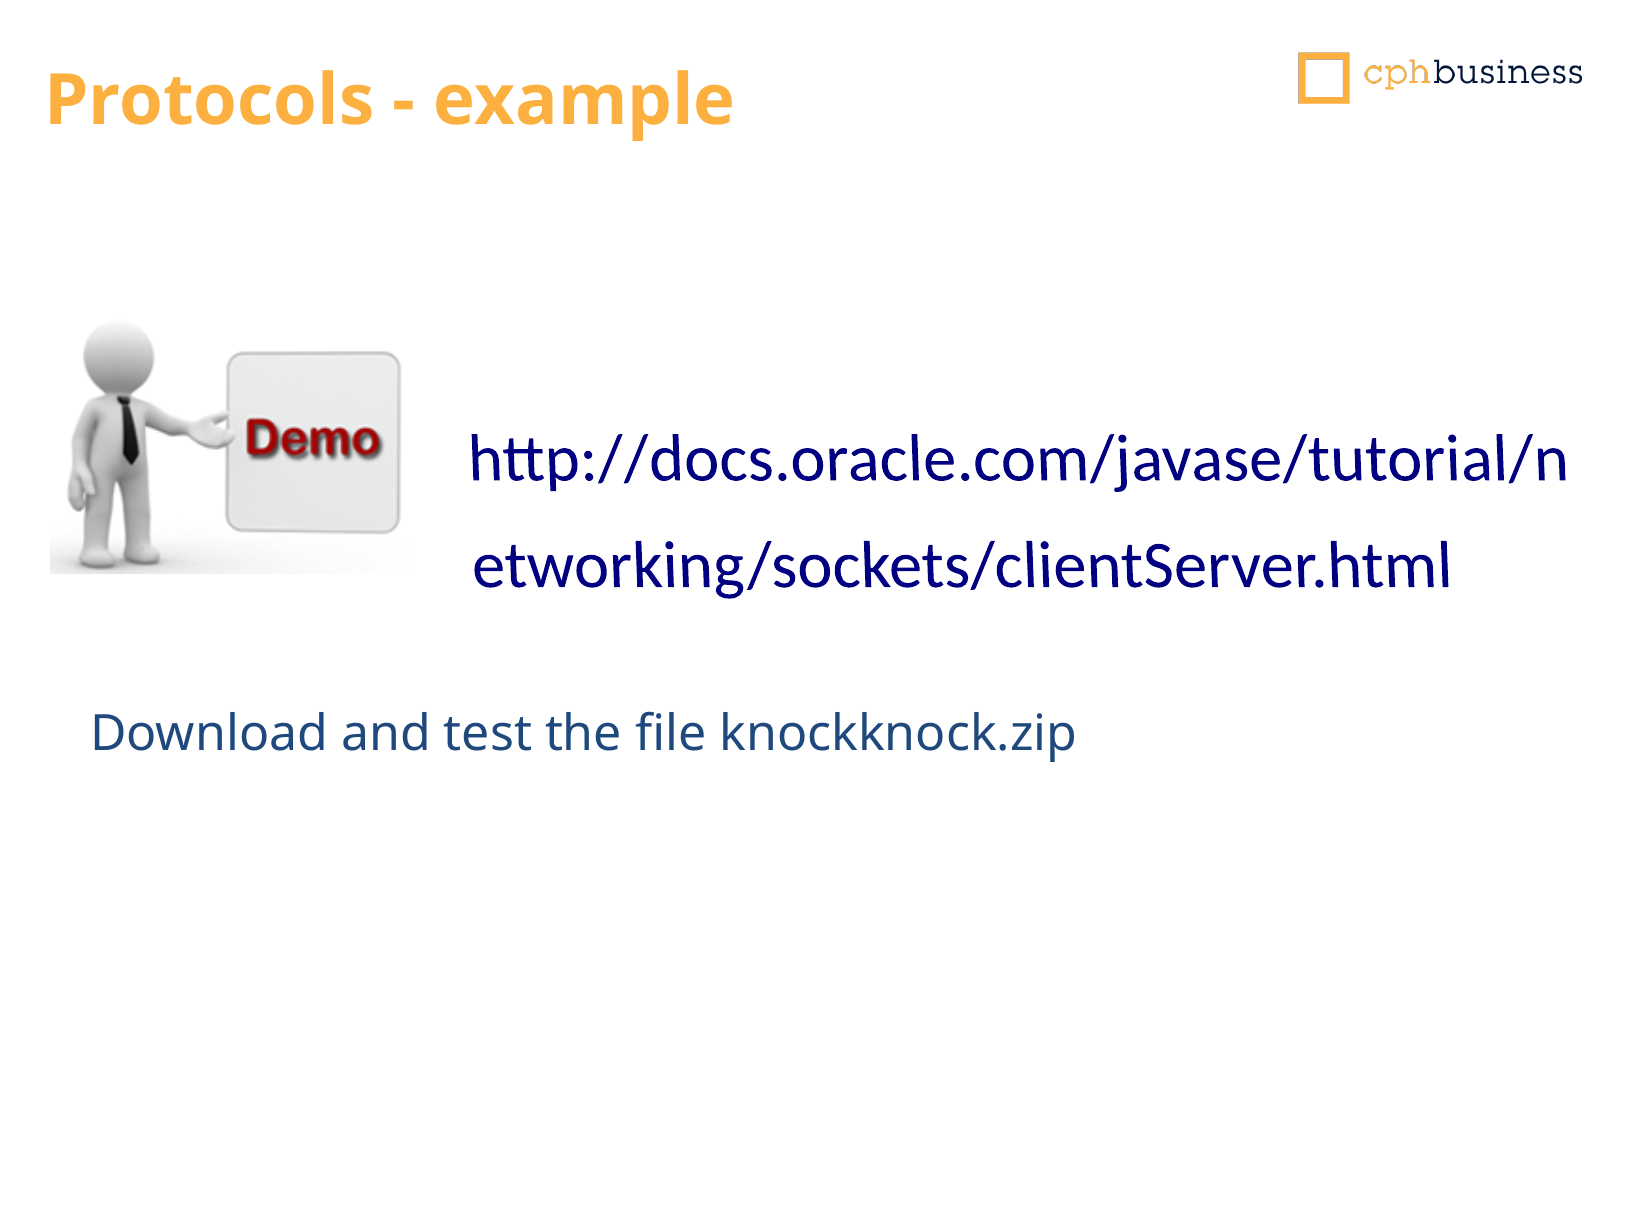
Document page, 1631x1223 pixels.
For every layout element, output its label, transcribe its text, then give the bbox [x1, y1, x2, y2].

picture [50, 316, 409, 574]
picture [1247, 1, 1631, 155]
text_box Protocols - example [29, 46, 1364, 170]
text_box http://docs.oracle.com/javase/tutorial/networking/sockets/clientServer.html [449, 366, 1591, 577]
text_box Download and test the file knockknock.zip [75, 693, 1447, 769]
